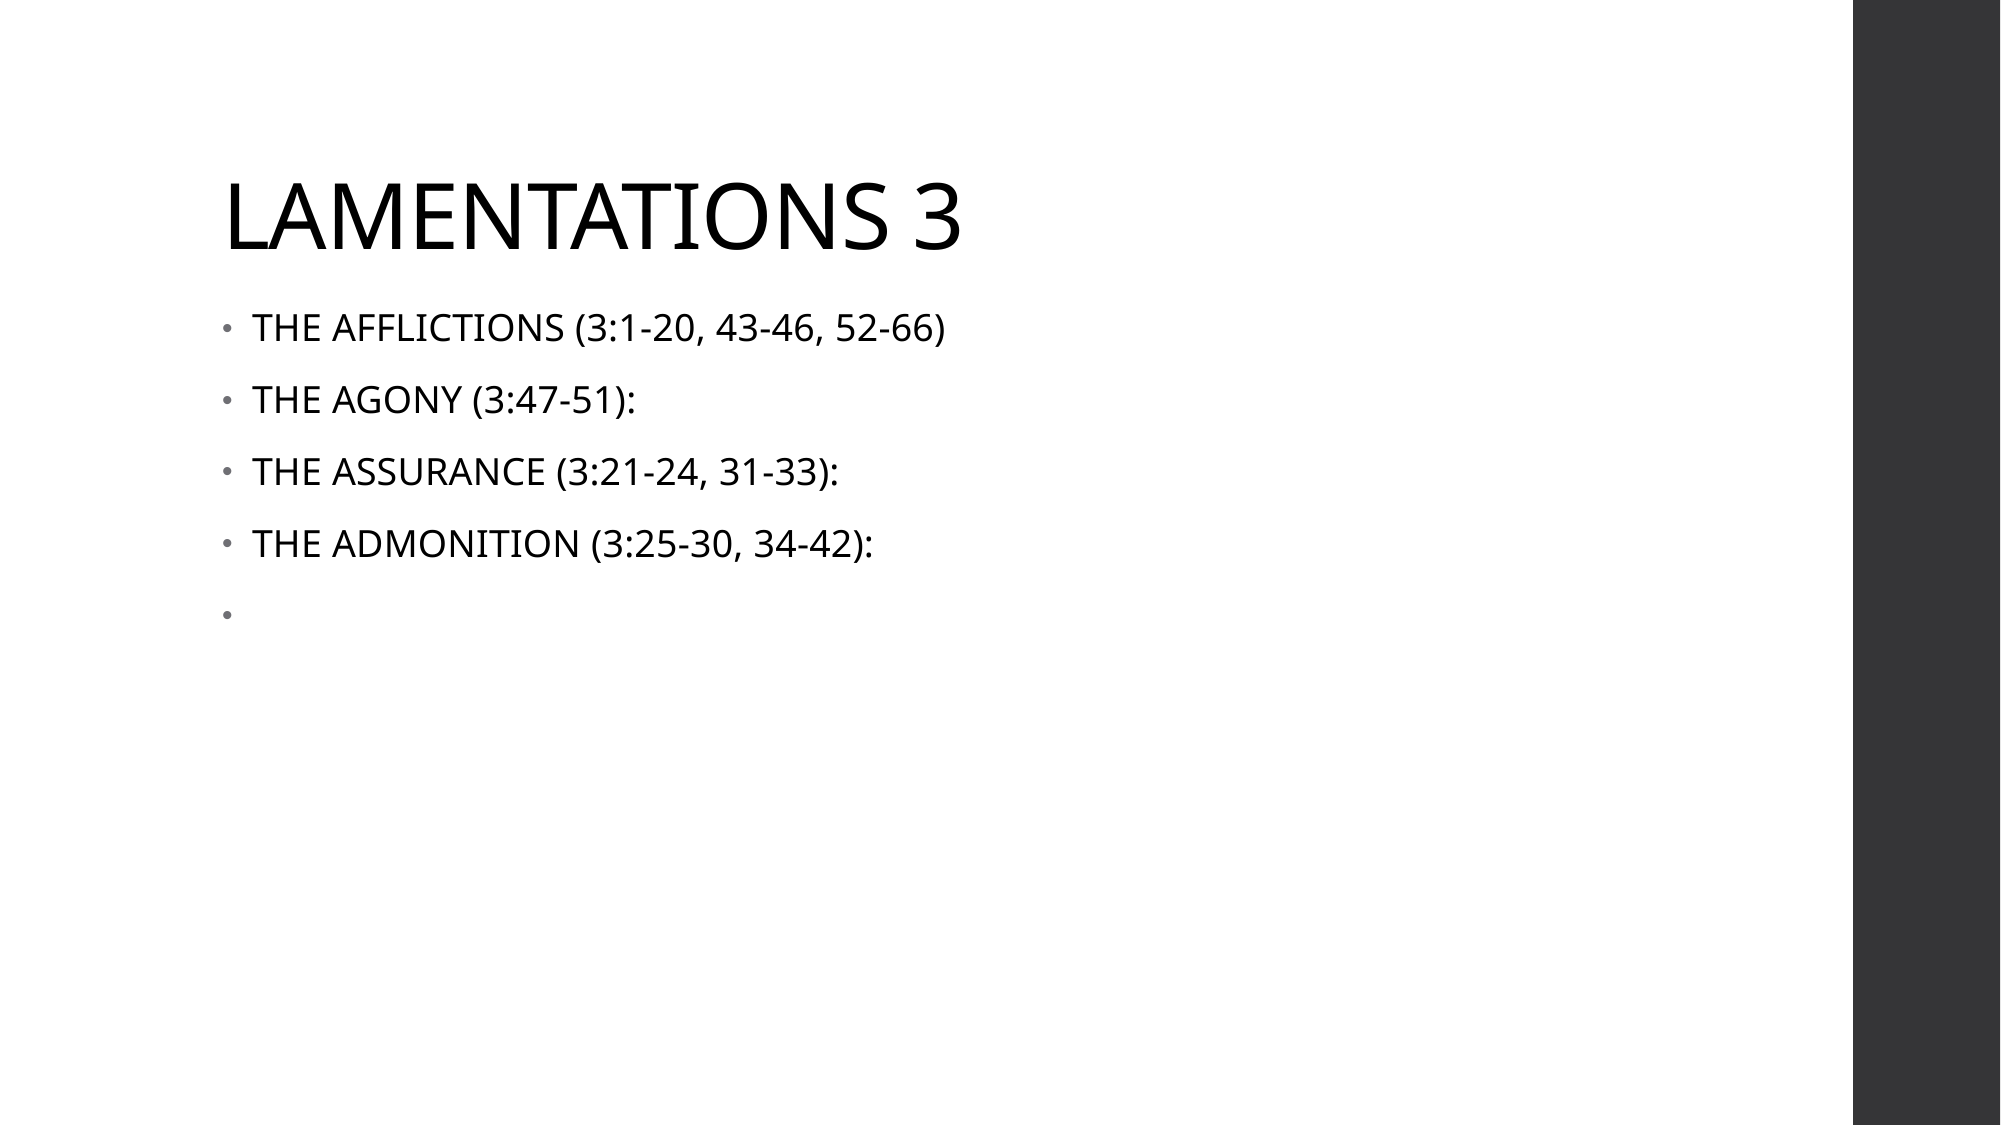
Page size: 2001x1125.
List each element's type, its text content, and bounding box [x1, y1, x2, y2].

list THE AFFLICTIONS (3:1-20, 43-46, 52-66) THE AGONY (3:47-51): THE ASSURANCE (3:21-24, 31-33): THE ADMONITION (3:25-30, 34-42): [206, 299, 1617, 1014]
title LAMENTATIONS 3 [206, 60, 1797, 278]
